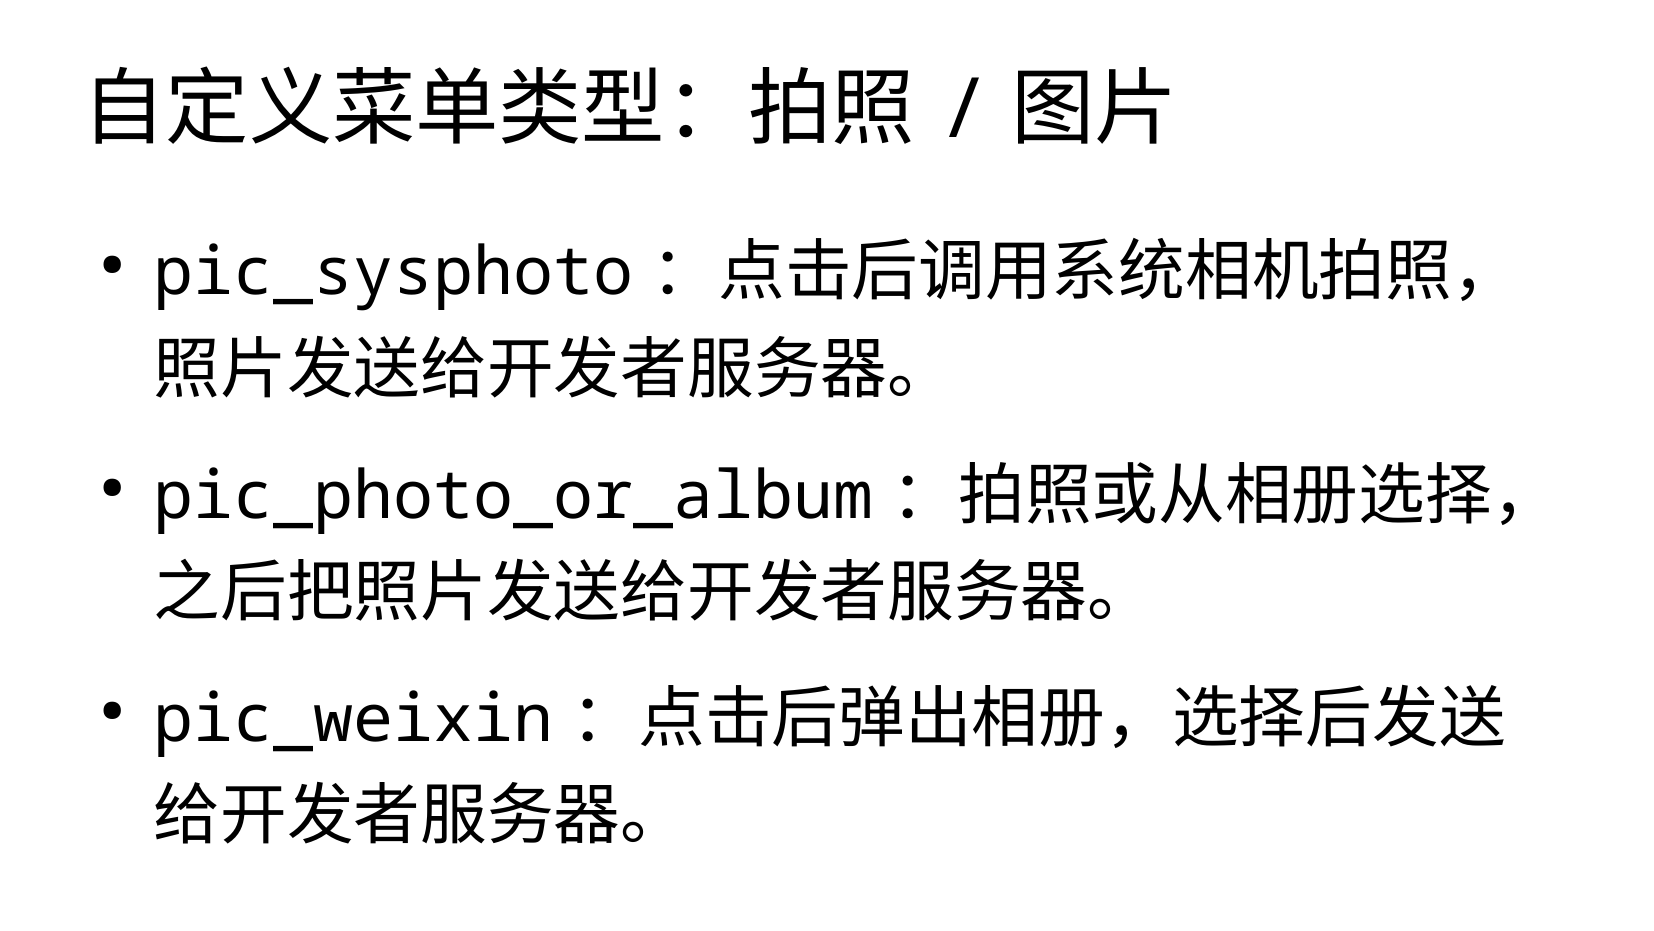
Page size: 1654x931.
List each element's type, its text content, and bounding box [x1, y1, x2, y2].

list pic_sysphoto：点击后调用系统相机拍照，照片发送给开发者服务器。 pic_photo_or_album：拍照或从相册选择，之后把照片发送给开发者服务器。 pic_weixin：点击后弹出相册，选择后发送给开发者服务器。 [82, 217, 1571, 875]
title 自定义菜单类型：拍照/图片 [82, 37, 1571, 166]
